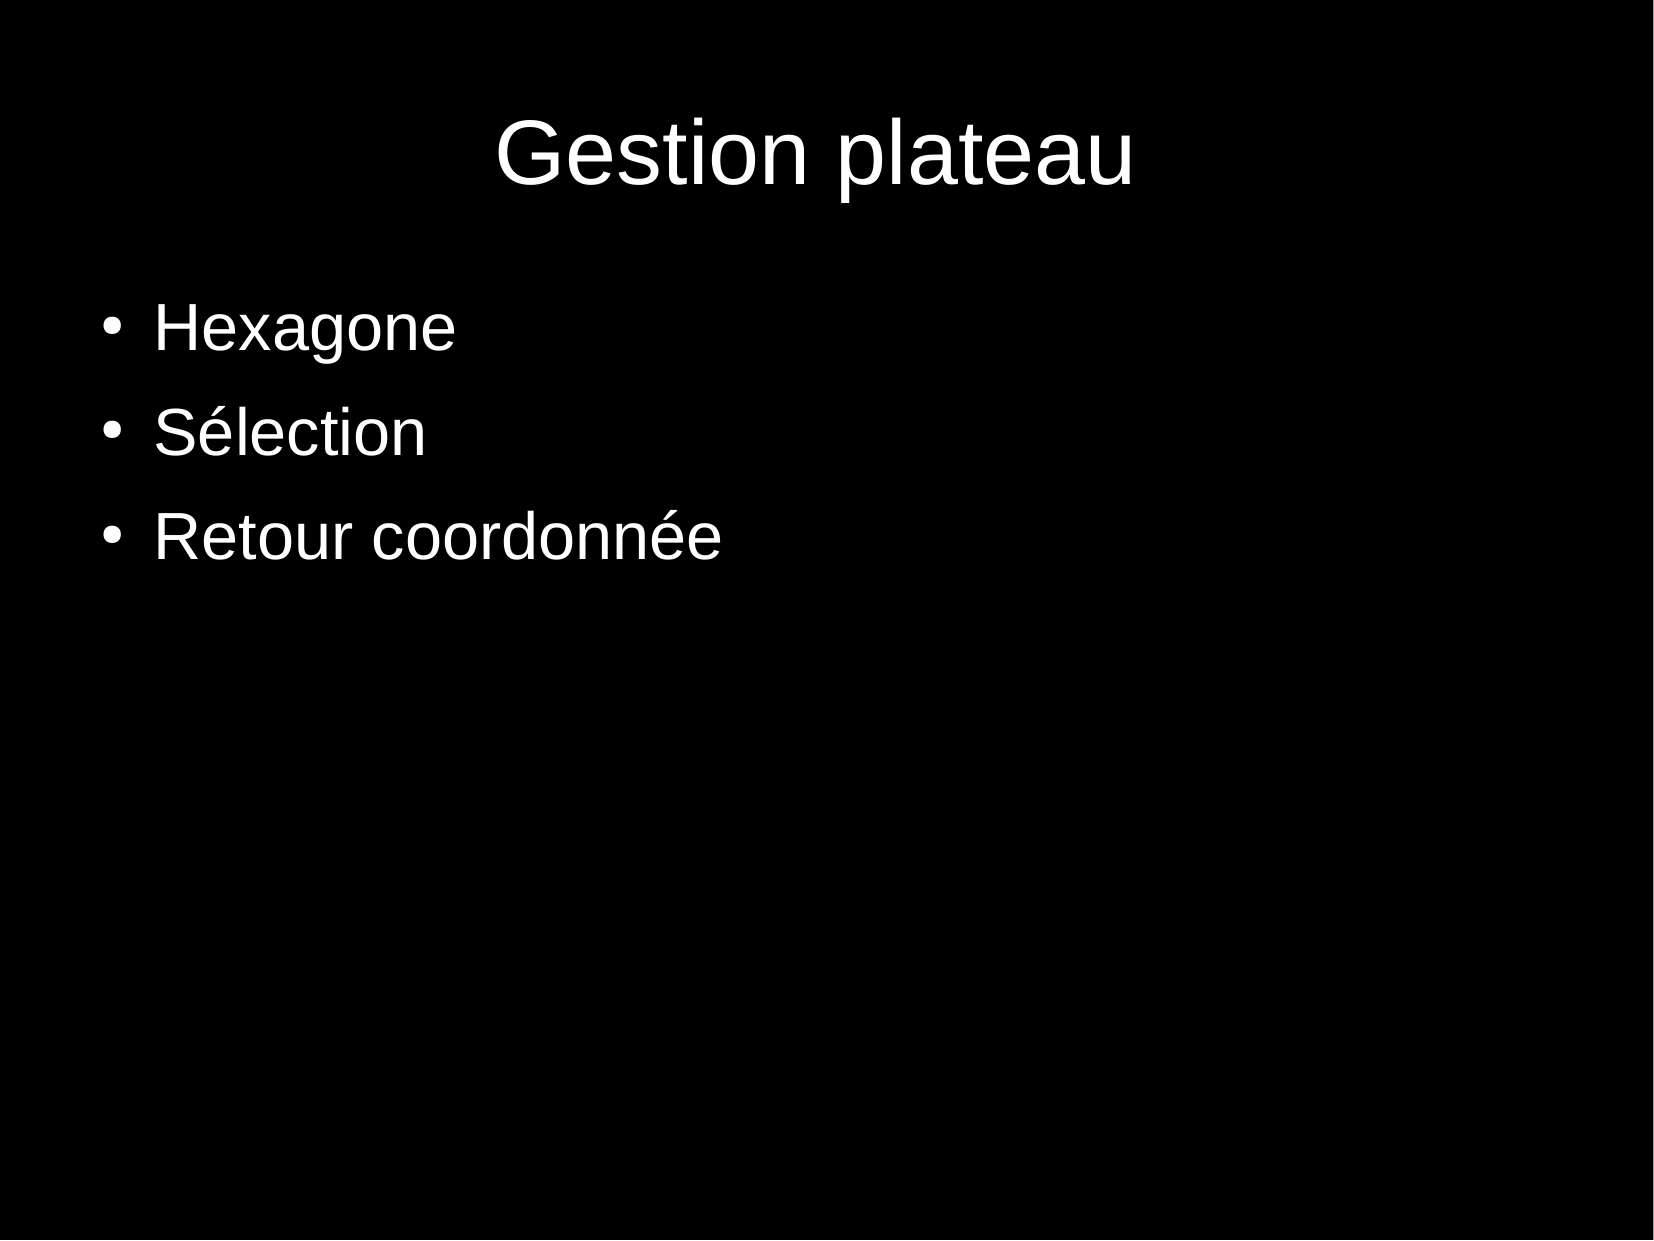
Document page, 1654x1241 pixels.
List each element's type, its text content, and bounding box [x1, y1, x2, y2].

title Gestion plateau [82, 49, 1571, 257]
list Hexagone Sélection Retour coordonnée [82, 290, 1571, 1109]
